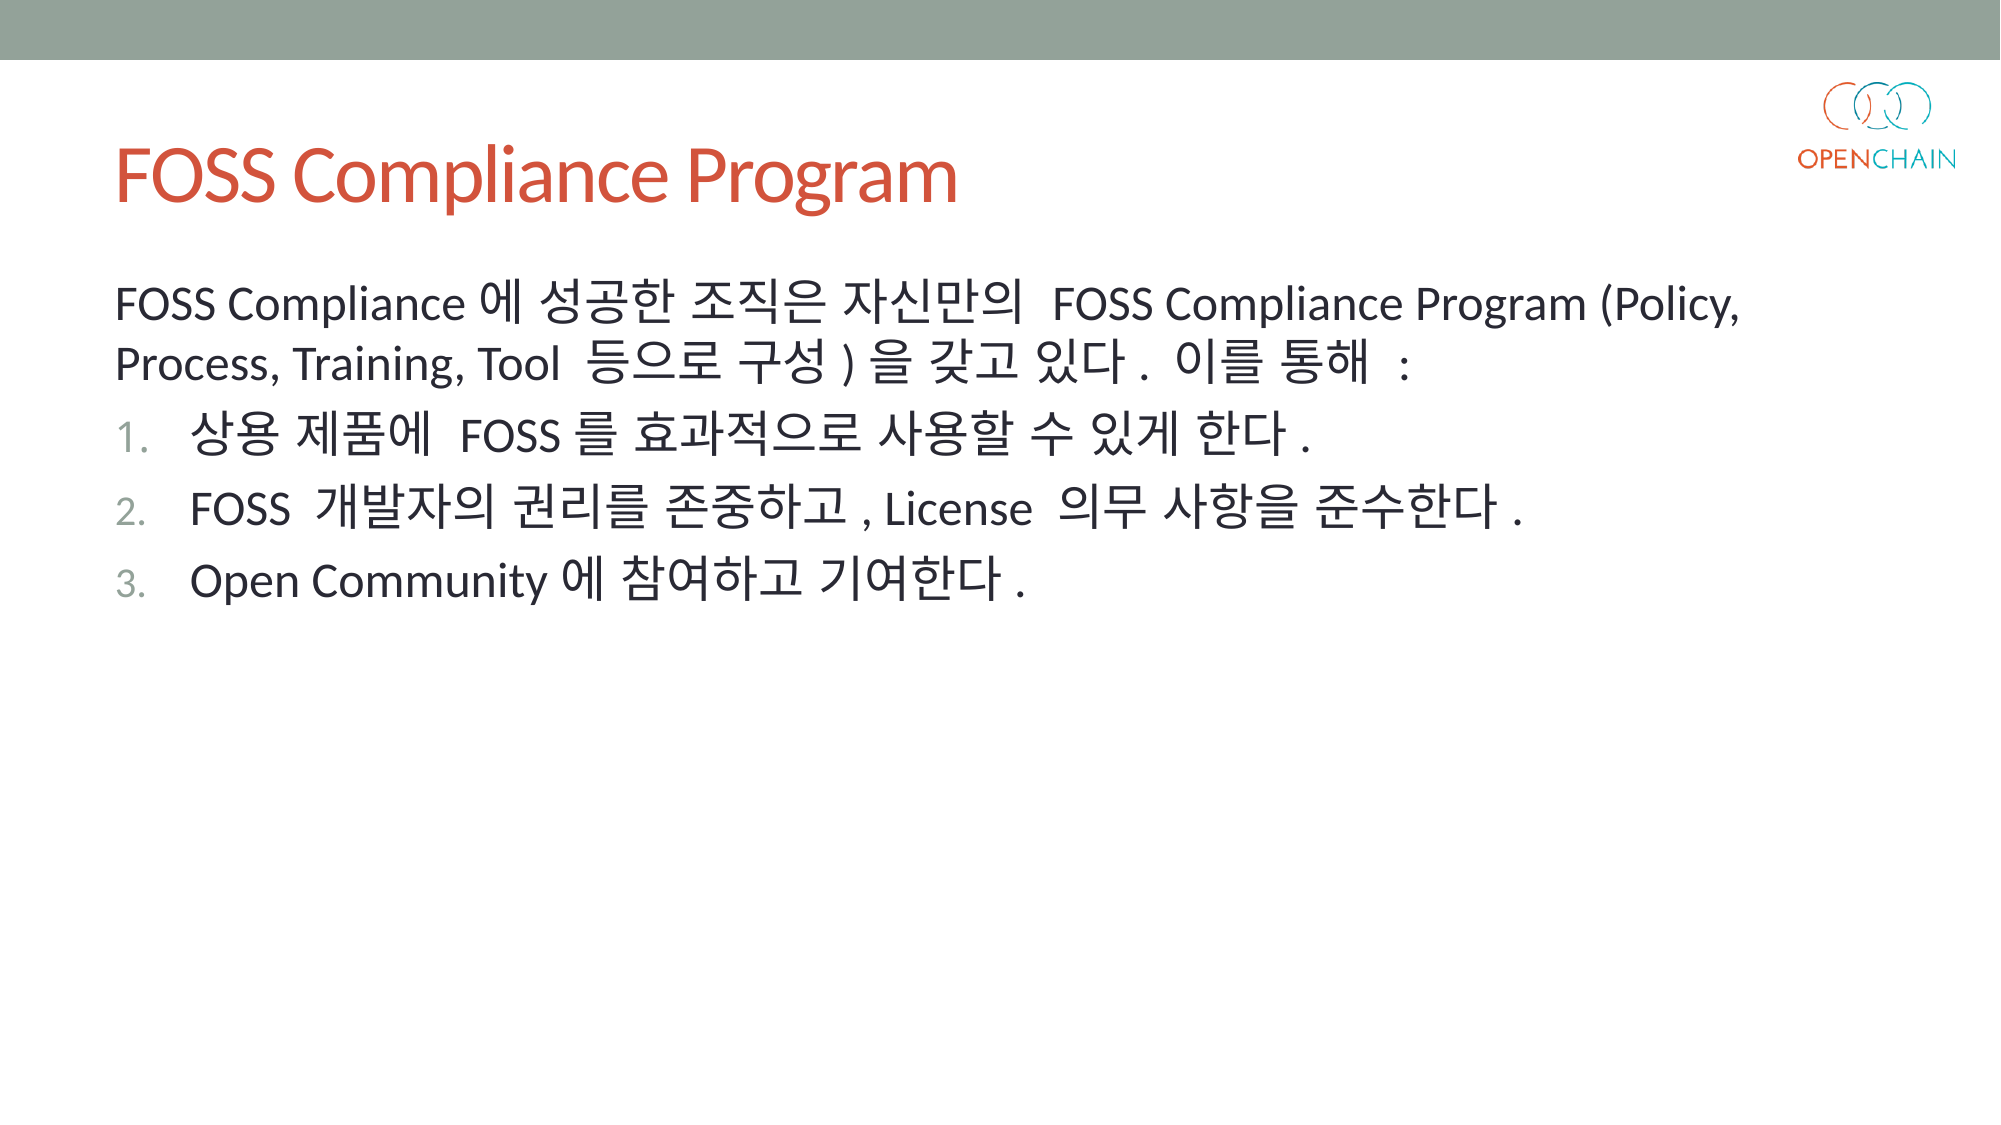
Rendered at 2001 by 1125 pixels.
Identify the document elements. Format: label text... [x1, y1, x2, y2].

list FOSS Compliance에 성공한 조직은 자신만의 FOSS Compliance Program (Policy, Process, Training, Tool 등으로 구성)을 갖고 있다. 이를 통해 : 상용 제품에 FOSS를 효과적으로 사용할 수 있게 한다. FOSS 개발자의 권리를 존중하고, License 의무 사항을 준수한다. Open Community에 참여하고 기여한다. [99, 262, 1900, 1063]
title FOSS Compliance Program [99, 87, 1900, 251]
